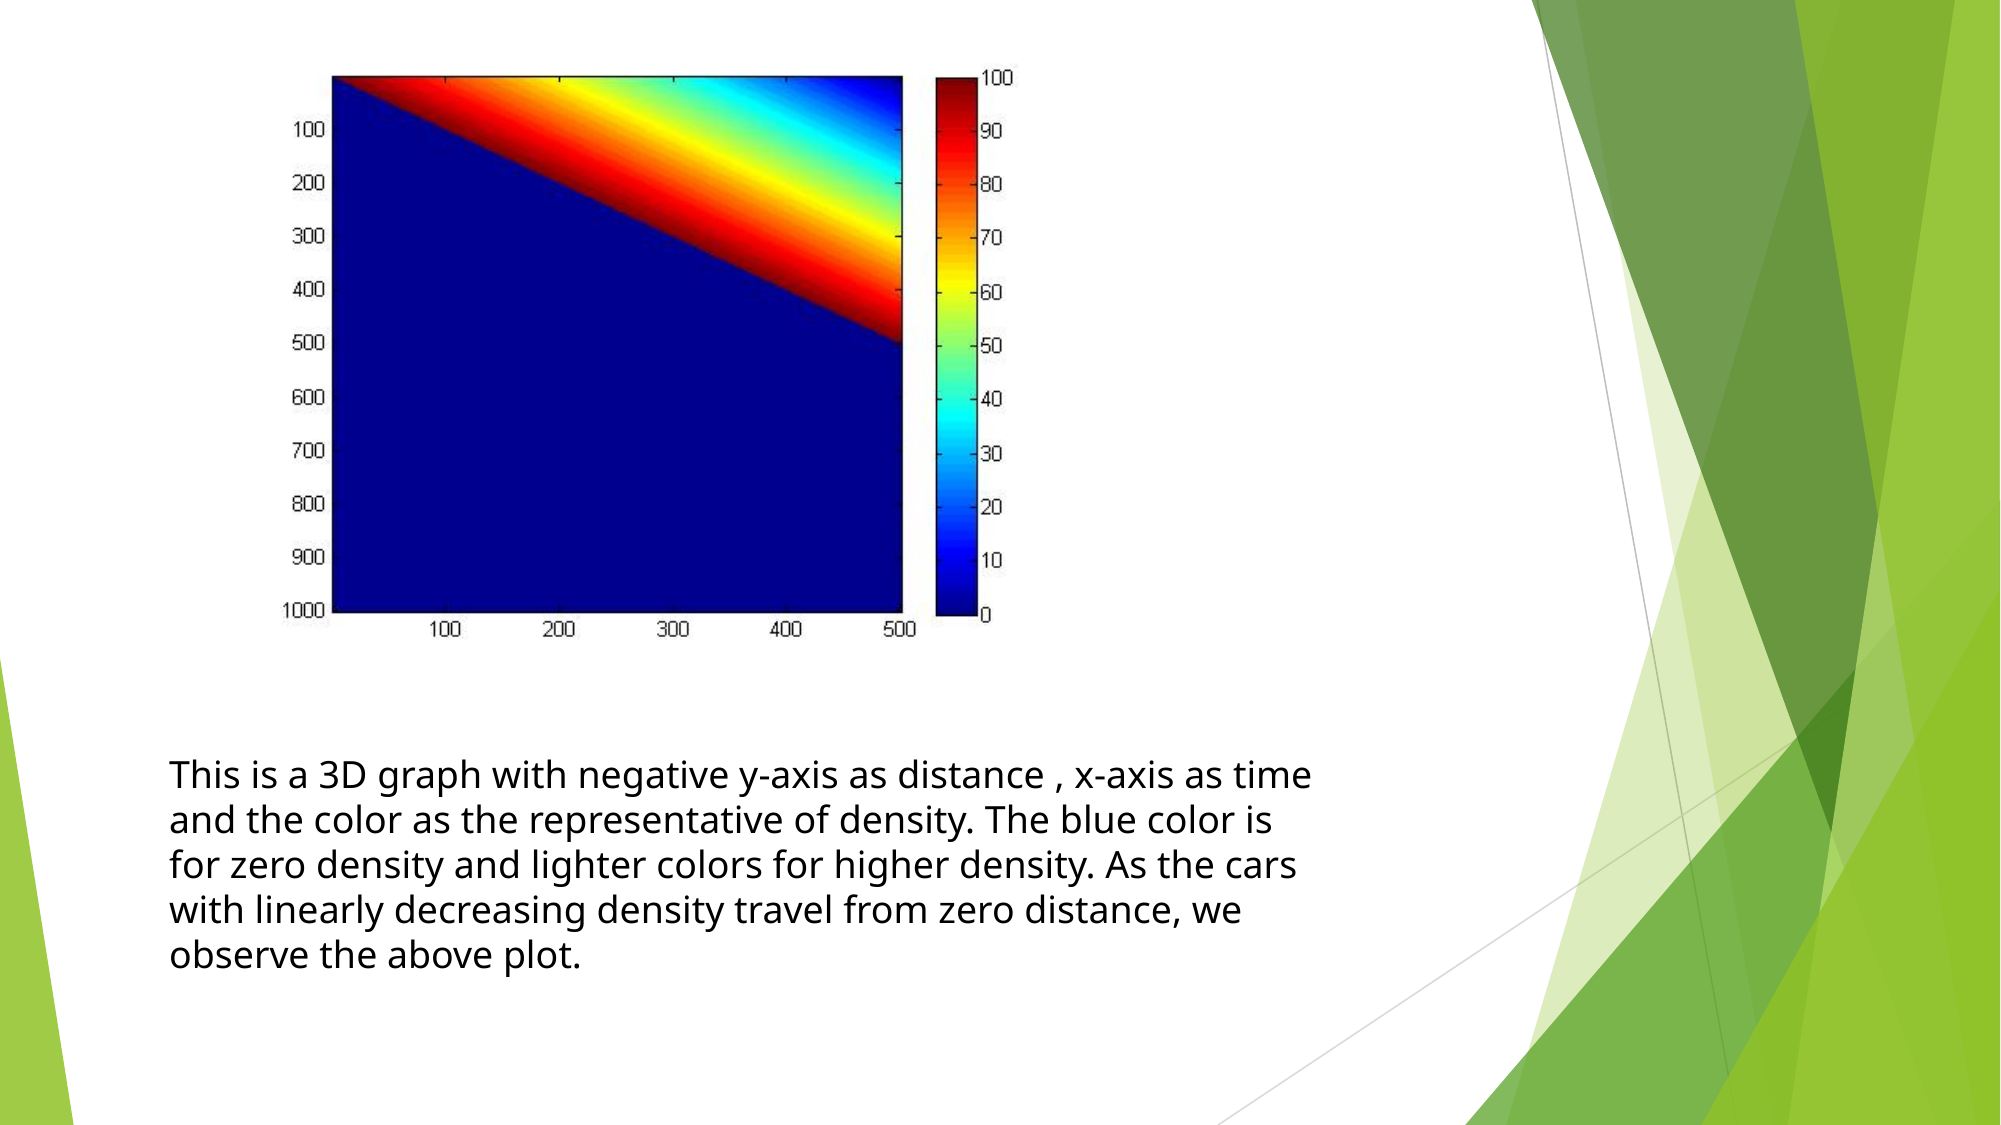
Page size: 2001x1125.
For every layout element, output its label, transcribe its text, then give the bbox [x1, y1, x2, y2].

picture [218, 26, 1094, 684]
text_box This is a 3D graph with negative y-axis as distance , x-axis as time and the color as the representative of density. The blue color is for zero density and lighter colors for higher density. As the cars with linearly decreasing density travel from zero distance, we observe the above plot. [154, 743, 1348, 1032]
